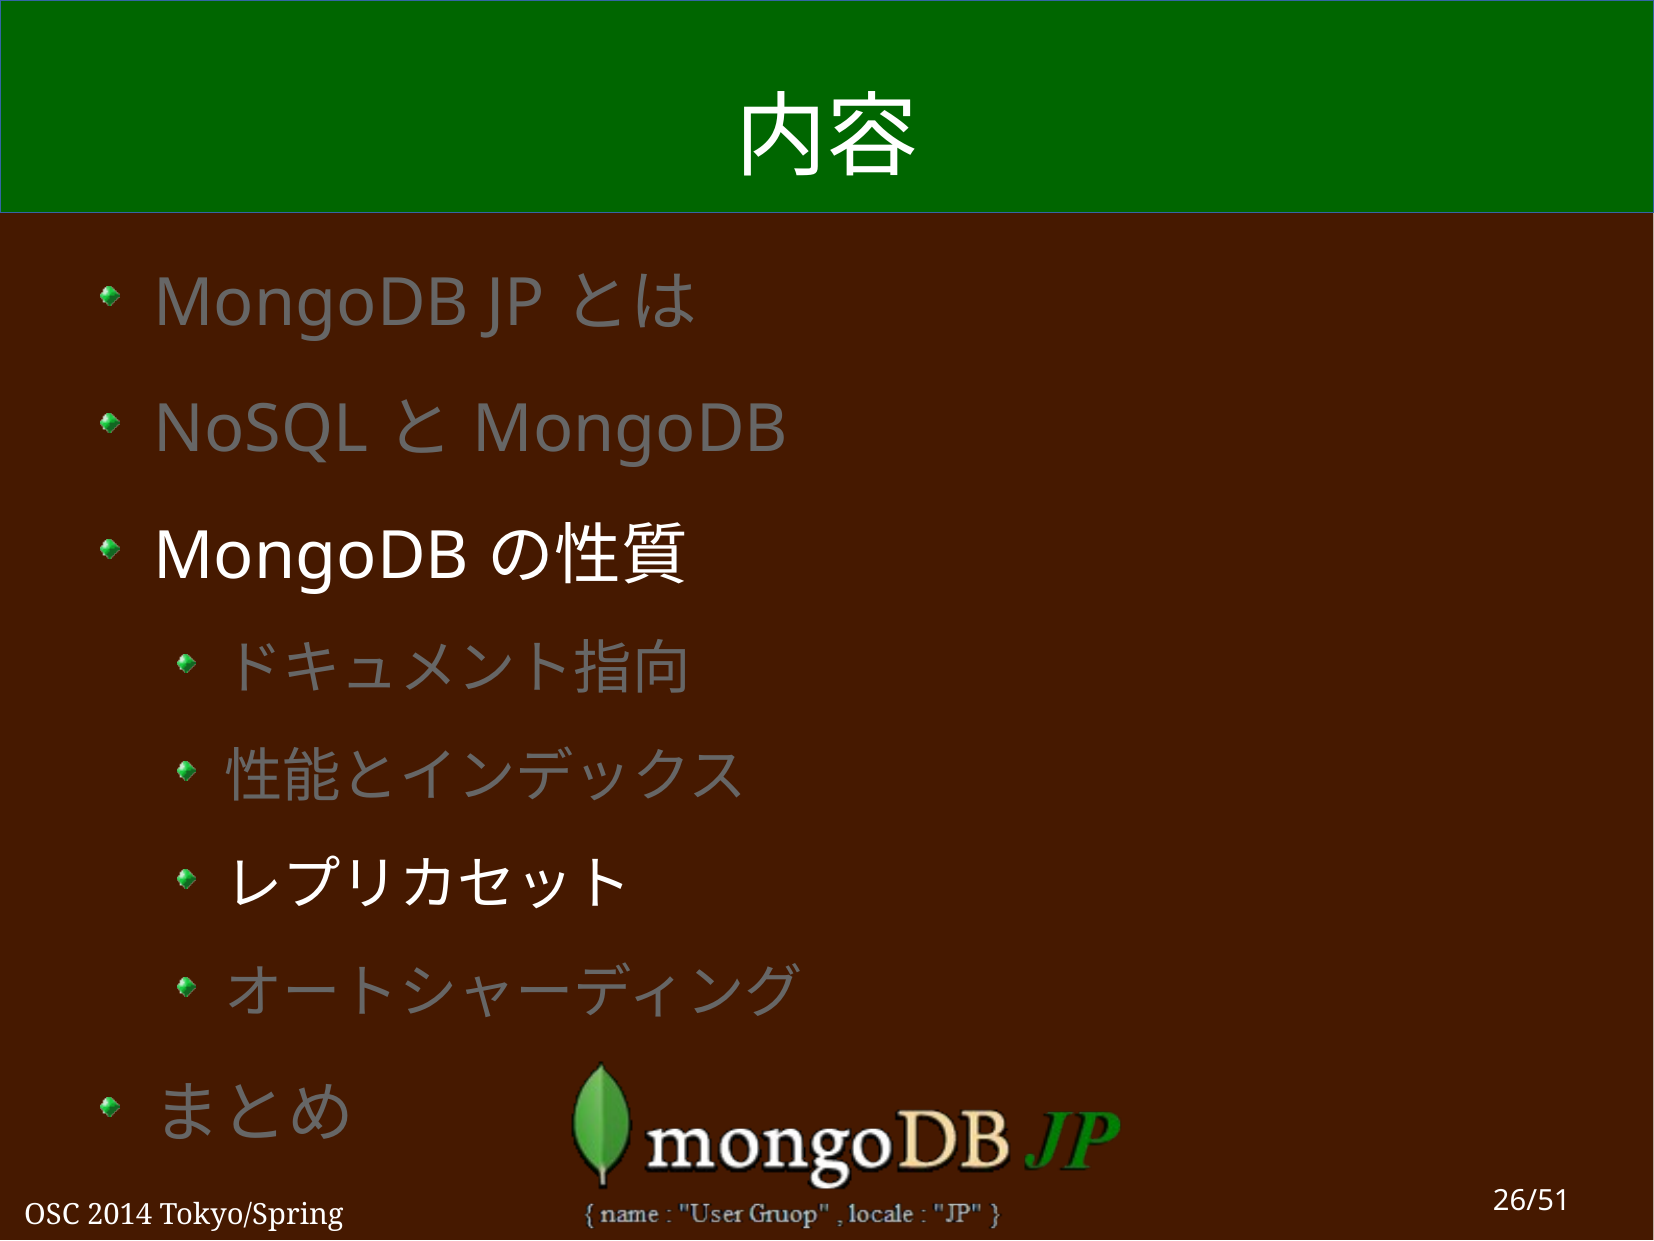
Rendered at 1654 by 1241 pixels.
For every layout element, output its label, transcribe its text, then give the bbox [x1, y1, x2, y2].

list MongoDB JPとは NoSQLとMongoDB MongoDBの性質 ドキュメント指向 性能とインデックス レプリカセット オートシャーディング まとめ [82, 247, 1571, 1132]
picture [566, 1132, 1140, 1241]
title 内容 [82, 49, 1571, 207]
